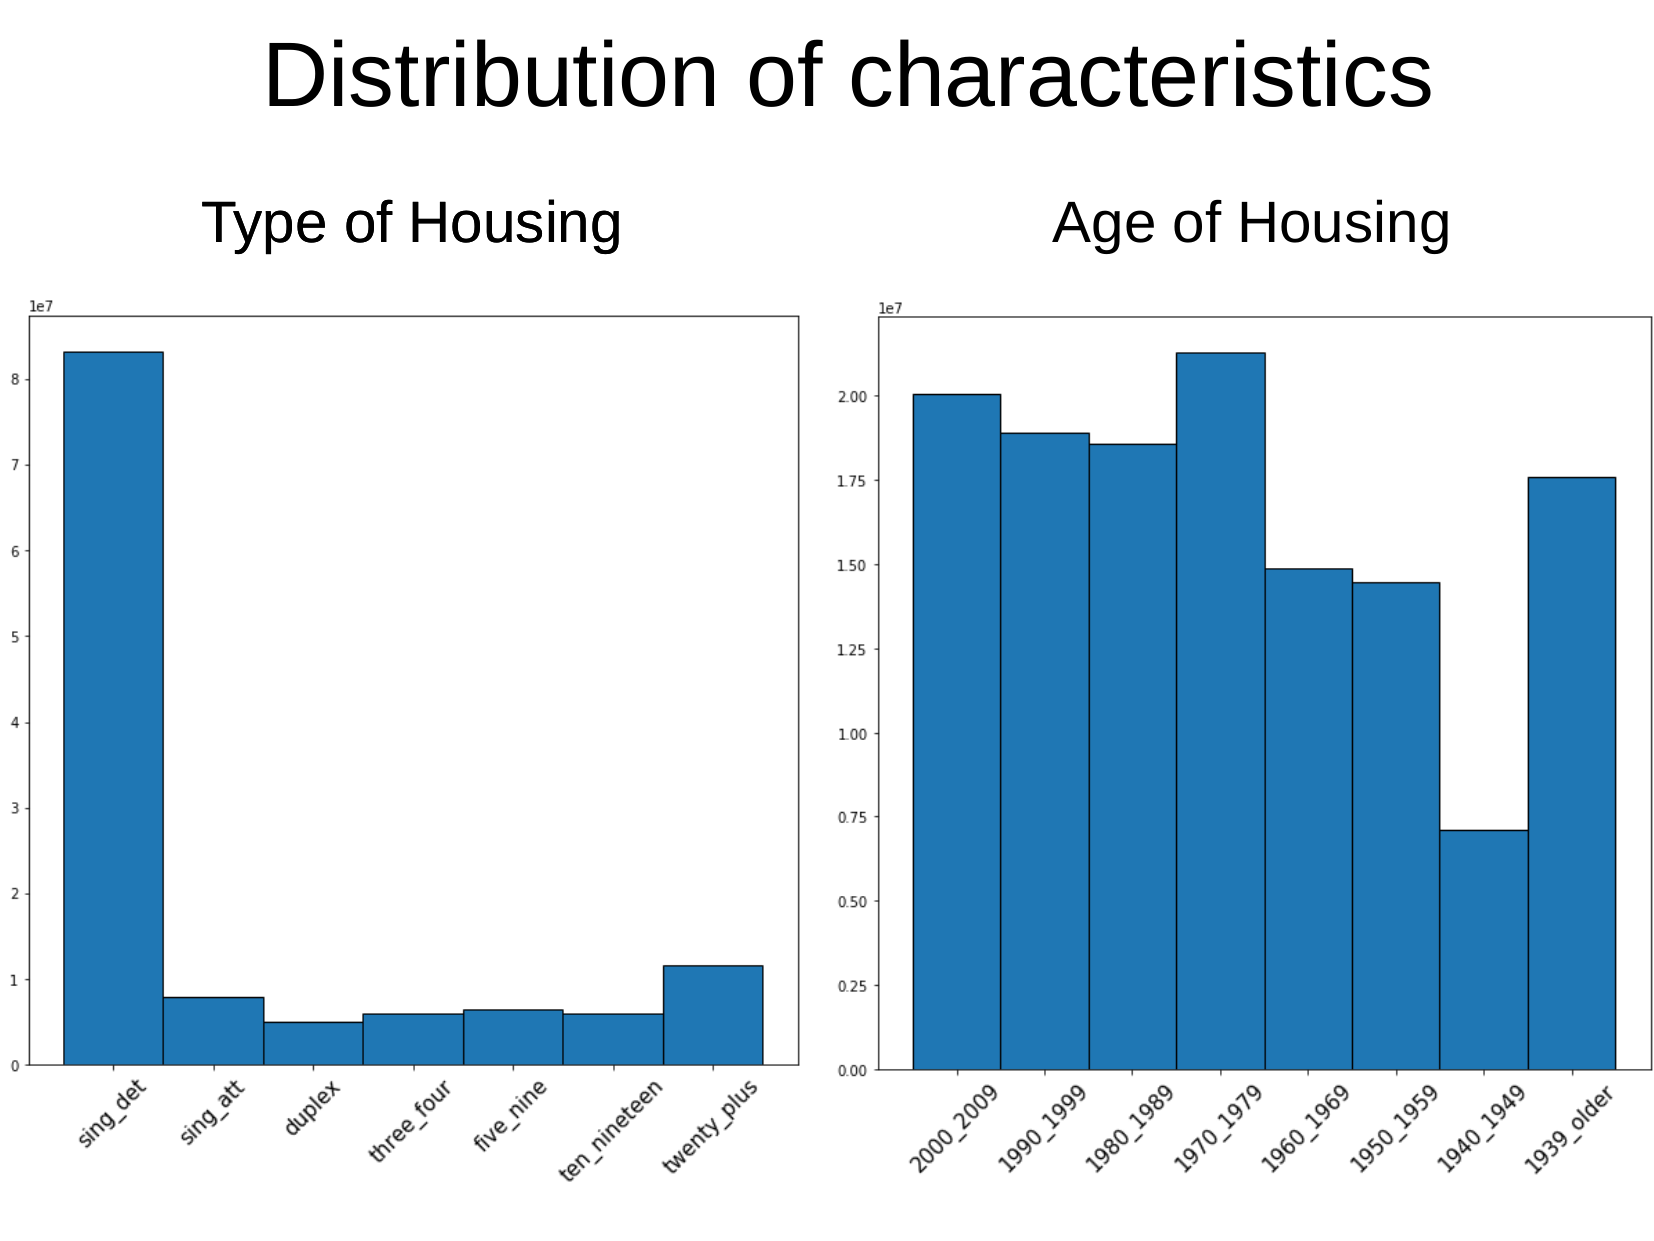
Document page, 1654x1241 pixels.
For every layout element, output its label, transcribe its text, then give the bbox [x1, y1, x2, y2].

title Age of Housing [870, 189, 1636, 256]
picture [827, 293, 1654, 1188]
title Type of Housing [30, 189, 796, 255]
picture [0, 291, 812, 1197]
title Distribution of characteristics [60, 23, 1639, 127]
